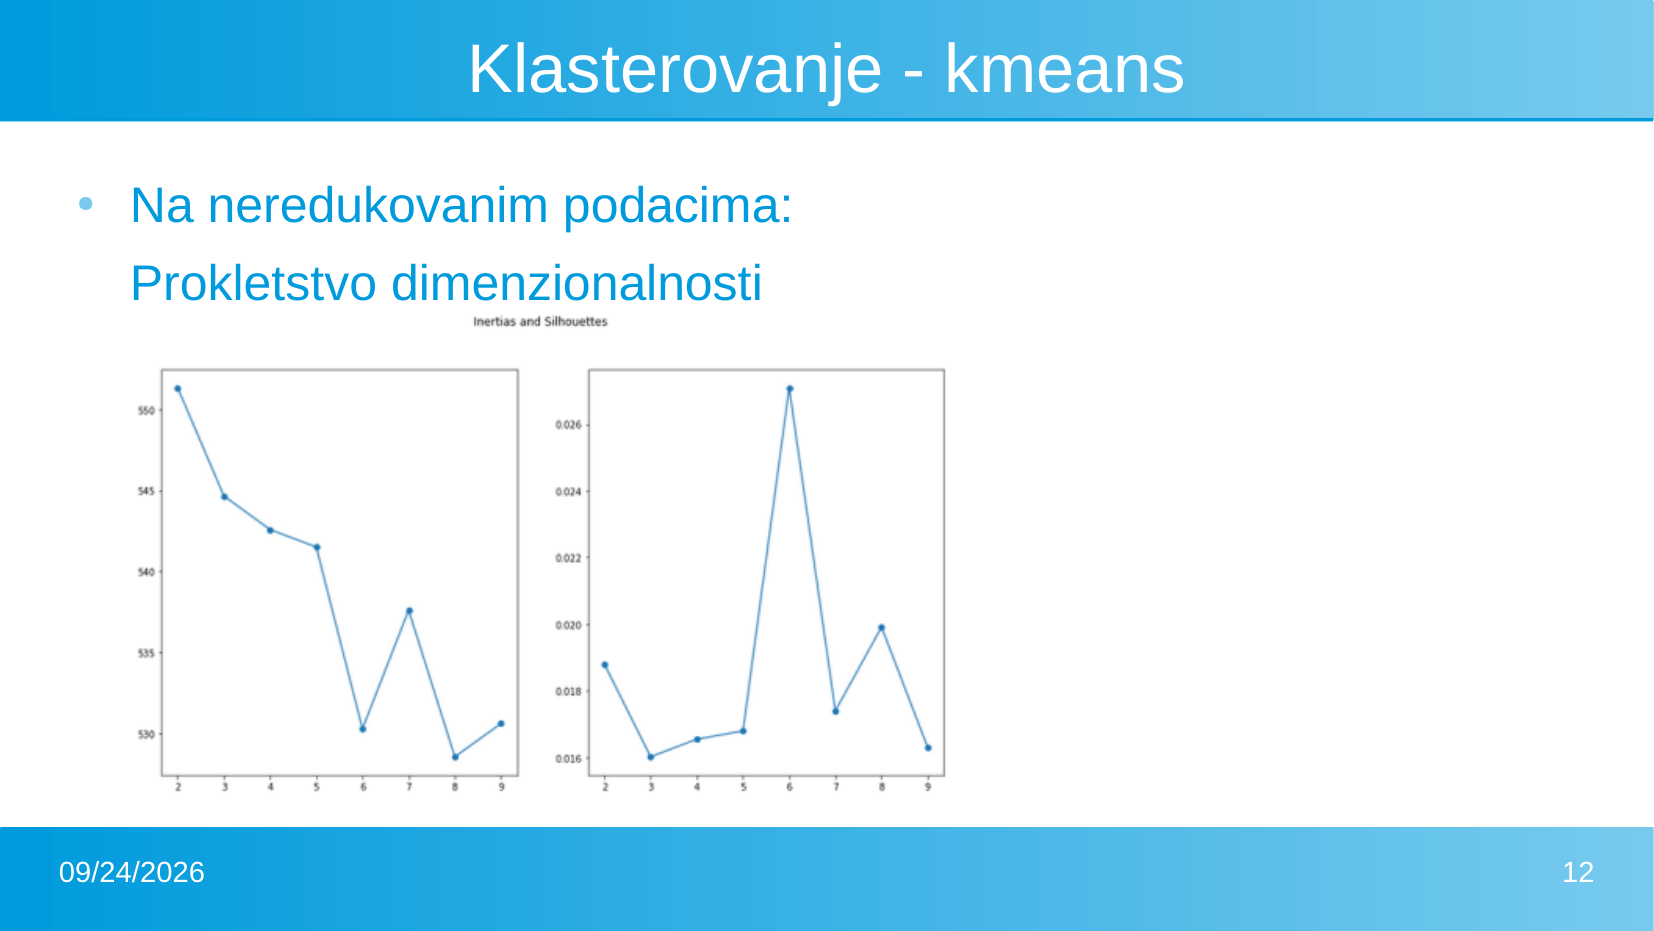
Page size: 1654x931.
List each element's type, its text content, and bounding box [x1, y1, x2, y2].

picture [135, 309, 961, 796]
title Klasterovanje - kmeans [59, 29, 1595, 108]
list Na neredukovanim podacima: Prokletstvo dimenzionalnosti [59, 177, 1595, 768]
